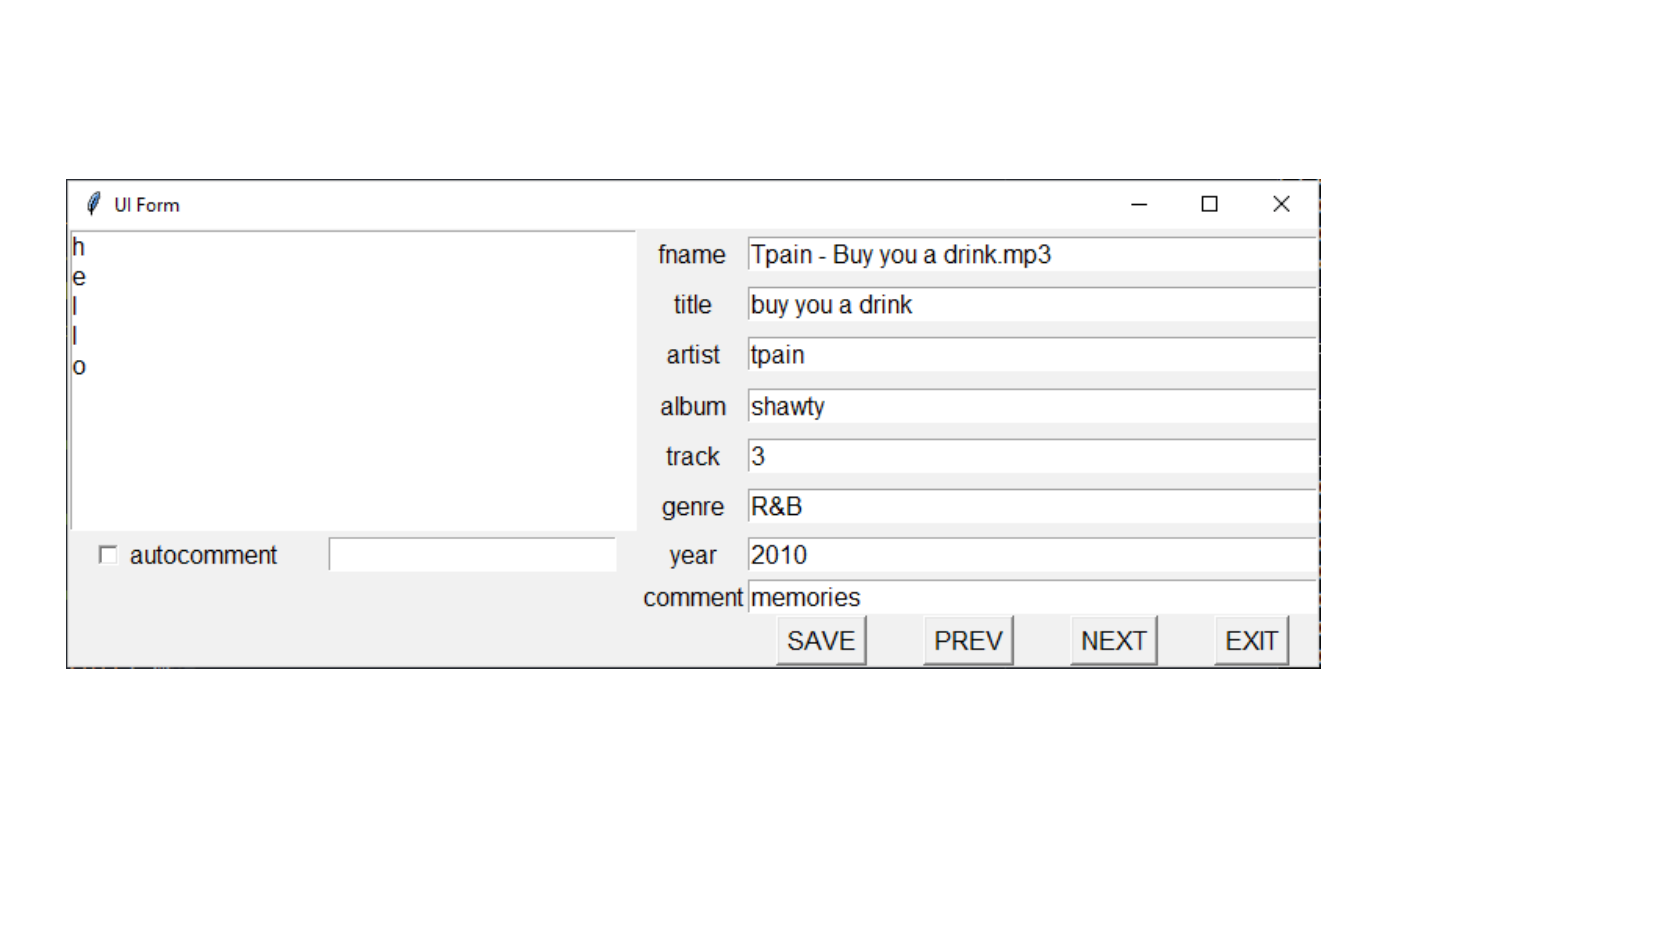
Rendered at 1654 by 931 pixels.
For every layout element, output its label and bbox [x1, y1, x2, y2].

picture [66, 179, 1321, 670]
